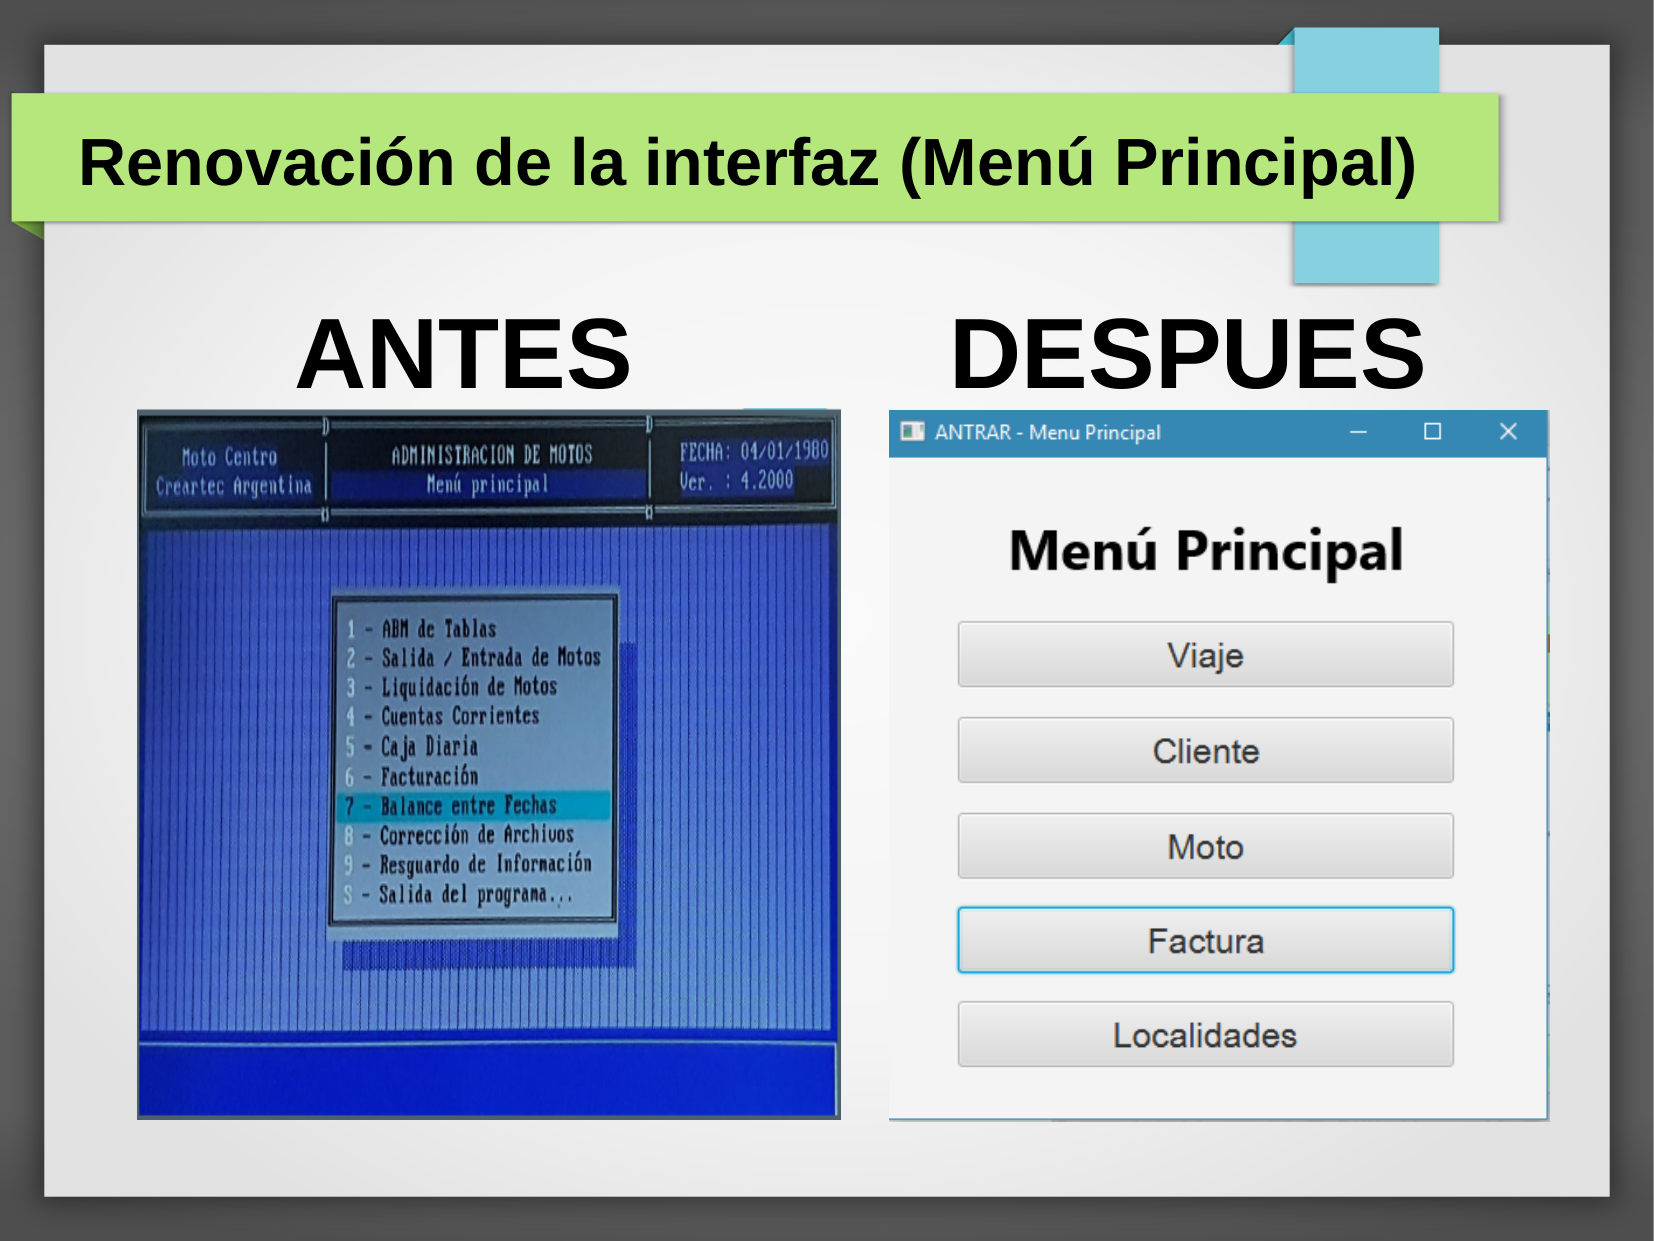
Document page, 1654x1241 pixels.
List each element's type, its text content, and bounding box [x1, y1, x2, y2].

title Renovación de la interfaz (Menú Principal) [78, 102, 1497, 216]
list ANTES [113, 259, 814, 409]
list DESPUES [837, 259, 1541, 409]
picture [137, 408, 841, 1120]
picture [889, 410, 1550, 1122]
